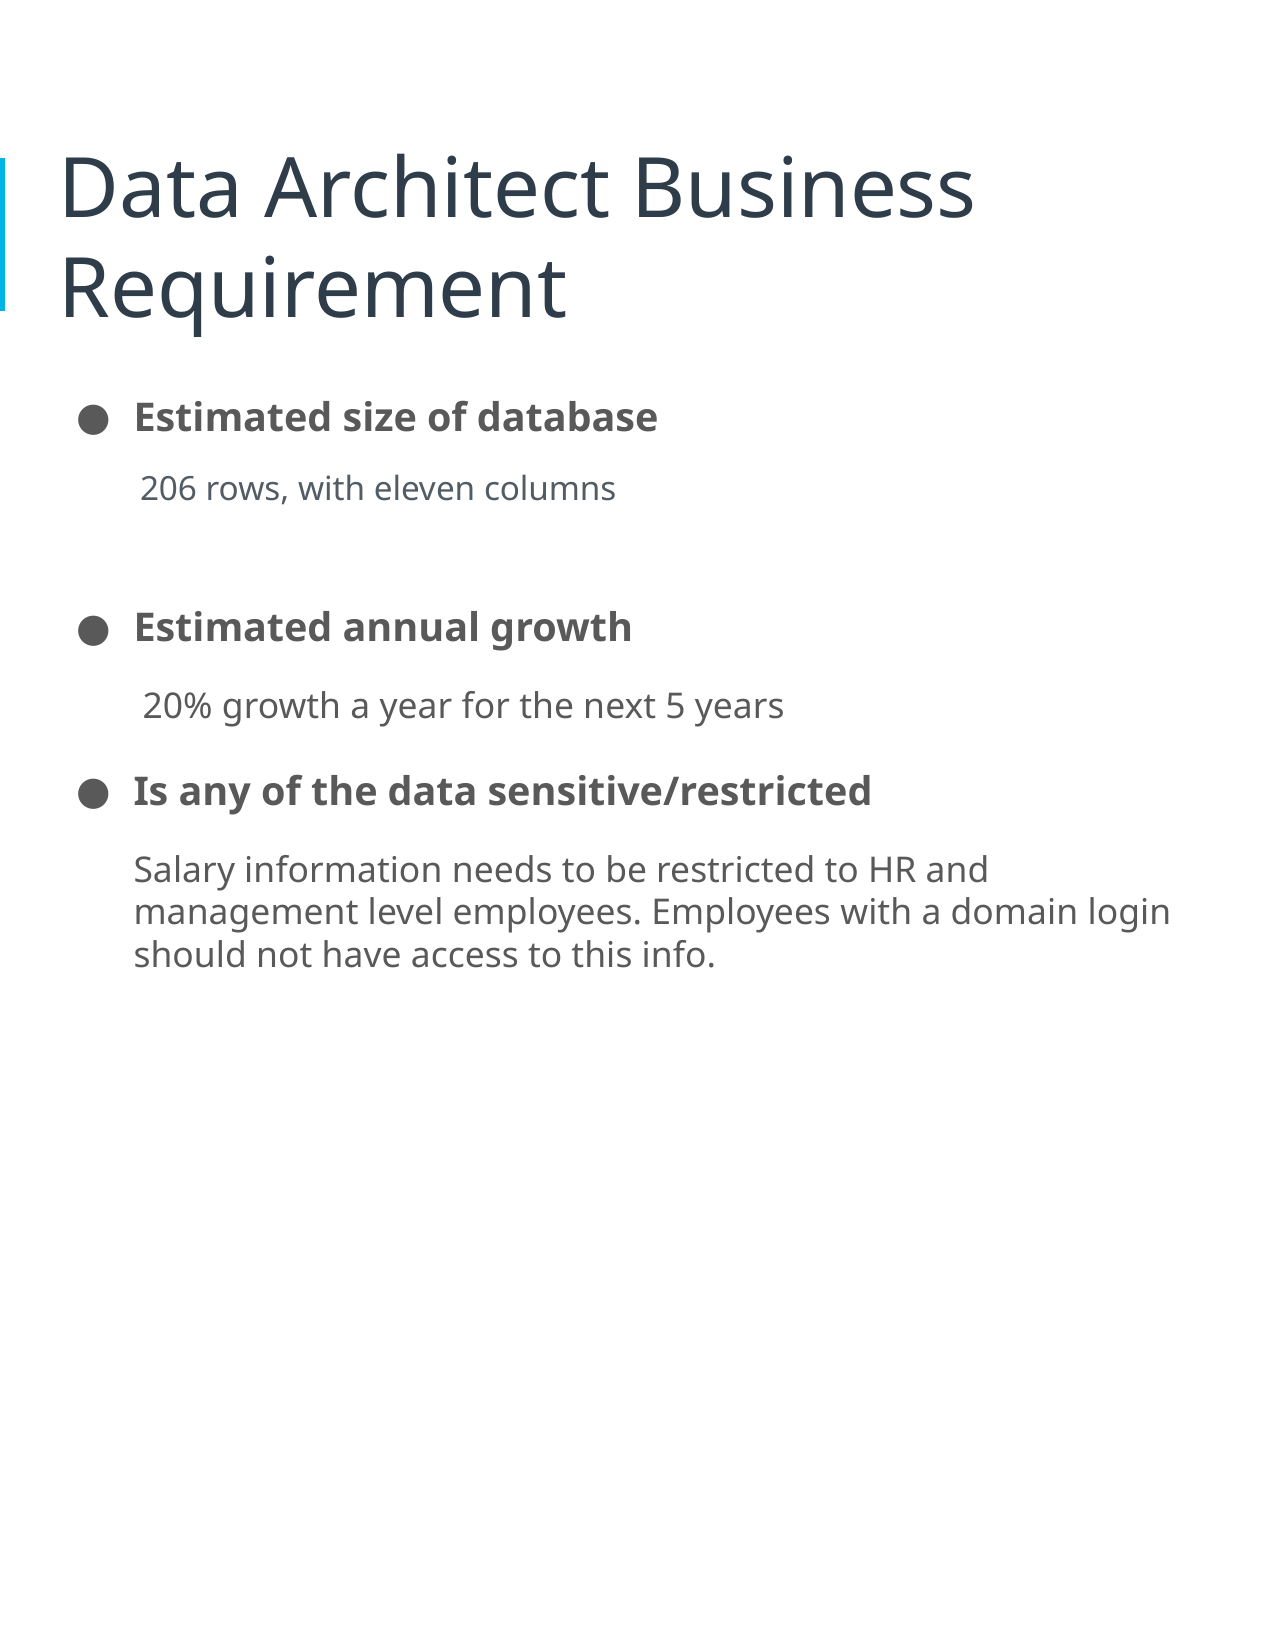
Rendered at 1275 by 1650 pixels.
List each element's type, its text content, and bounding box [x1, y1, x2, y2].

title Data Architect Business Requirement [43, 142, 1232, 327]
list Estimated size of database 206 rows, with eleven columns Estimated annual growth 20% growth a year for the next 5 years Is any of the data sensitive/restricted Salary information needs to be restricted to HR and management level employees. Employees with a domain login should not have access to this info. [43, 369, 1232, 1639]
